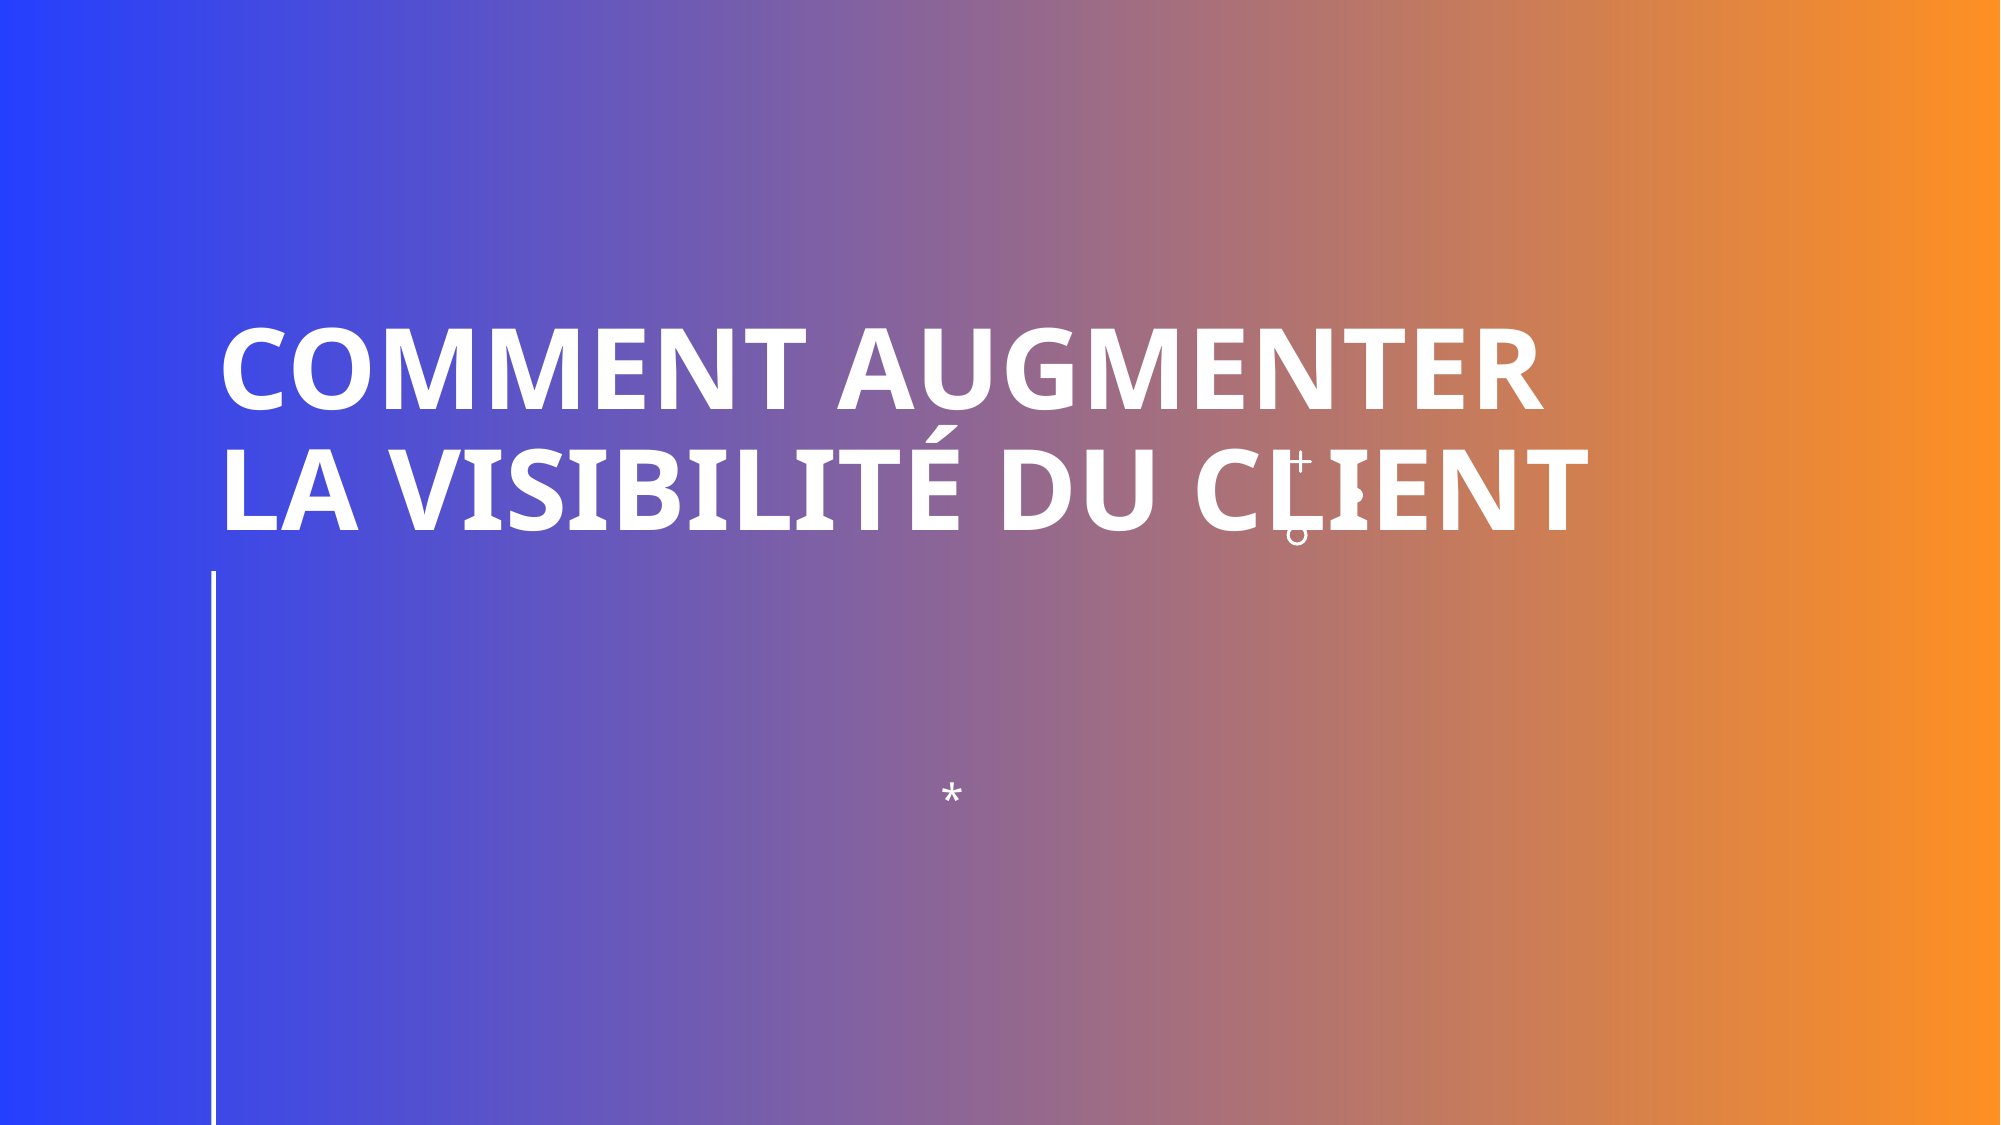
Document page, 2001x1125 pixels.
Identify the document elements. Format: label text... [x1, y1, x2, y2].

subtitle * [925, 771, 1762, 968]
title Comment augmenter la visibilité du client [202, 96, 1626, 563]
